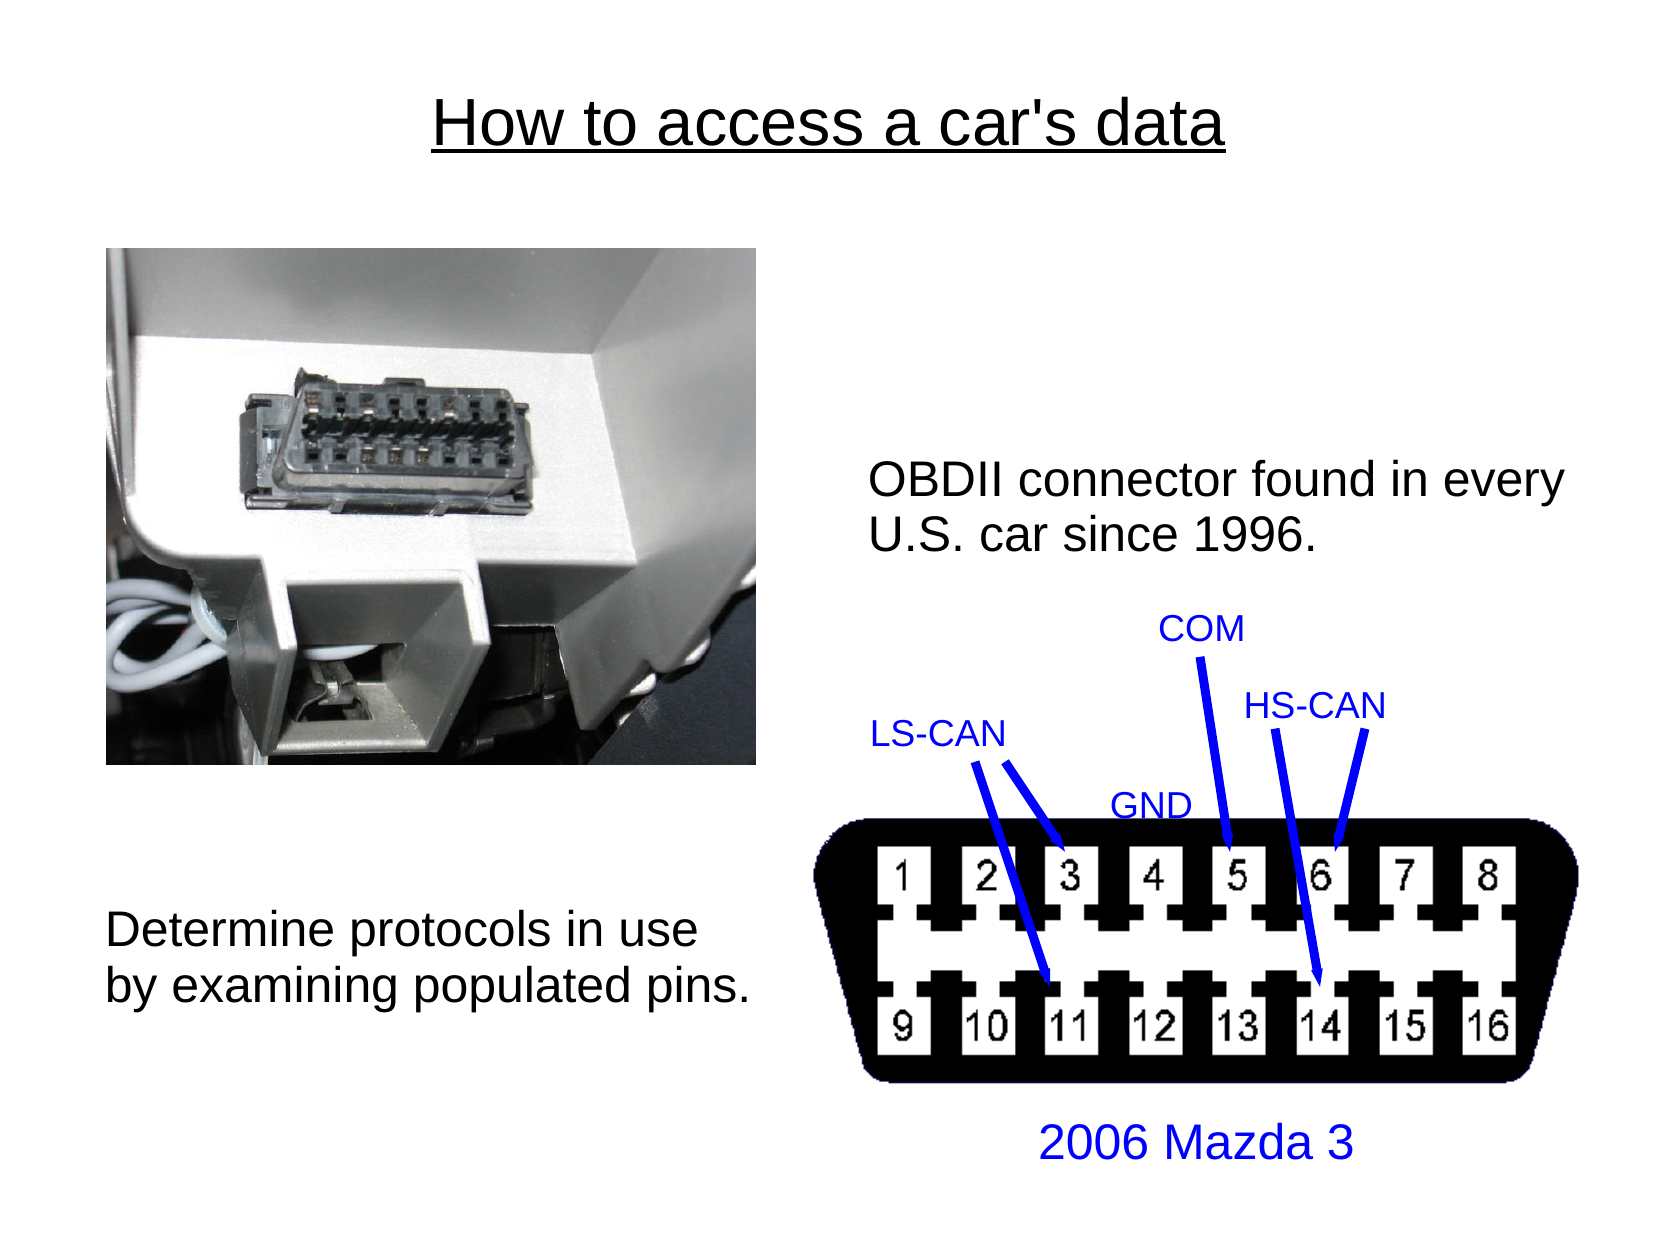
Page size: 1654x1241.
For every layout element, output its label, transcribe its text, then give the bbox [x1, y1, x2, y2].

text_box OBDII connector found in every U.S. car since 1996. [853, 443, 1581, 570]
text_box LS-CAN [855, 705, 1022, 762]
text_box GND [1095, 776, 1208, 834]
picture [106, 248, 756, 766]
text_box HS-CAN [1228, 676, 1402, 734]
text_box COM [1143, 600, 1261, 657]
text_box Determine protocols in use by examining populated pins. [90, 893, 767, 1020]
text_box 2006 Mazda 3 [1023, 1106, 1370, 1178]
picture [795, 806, 1599, 1107]
title How to access a car's data [82, 49, 1576, 196]
